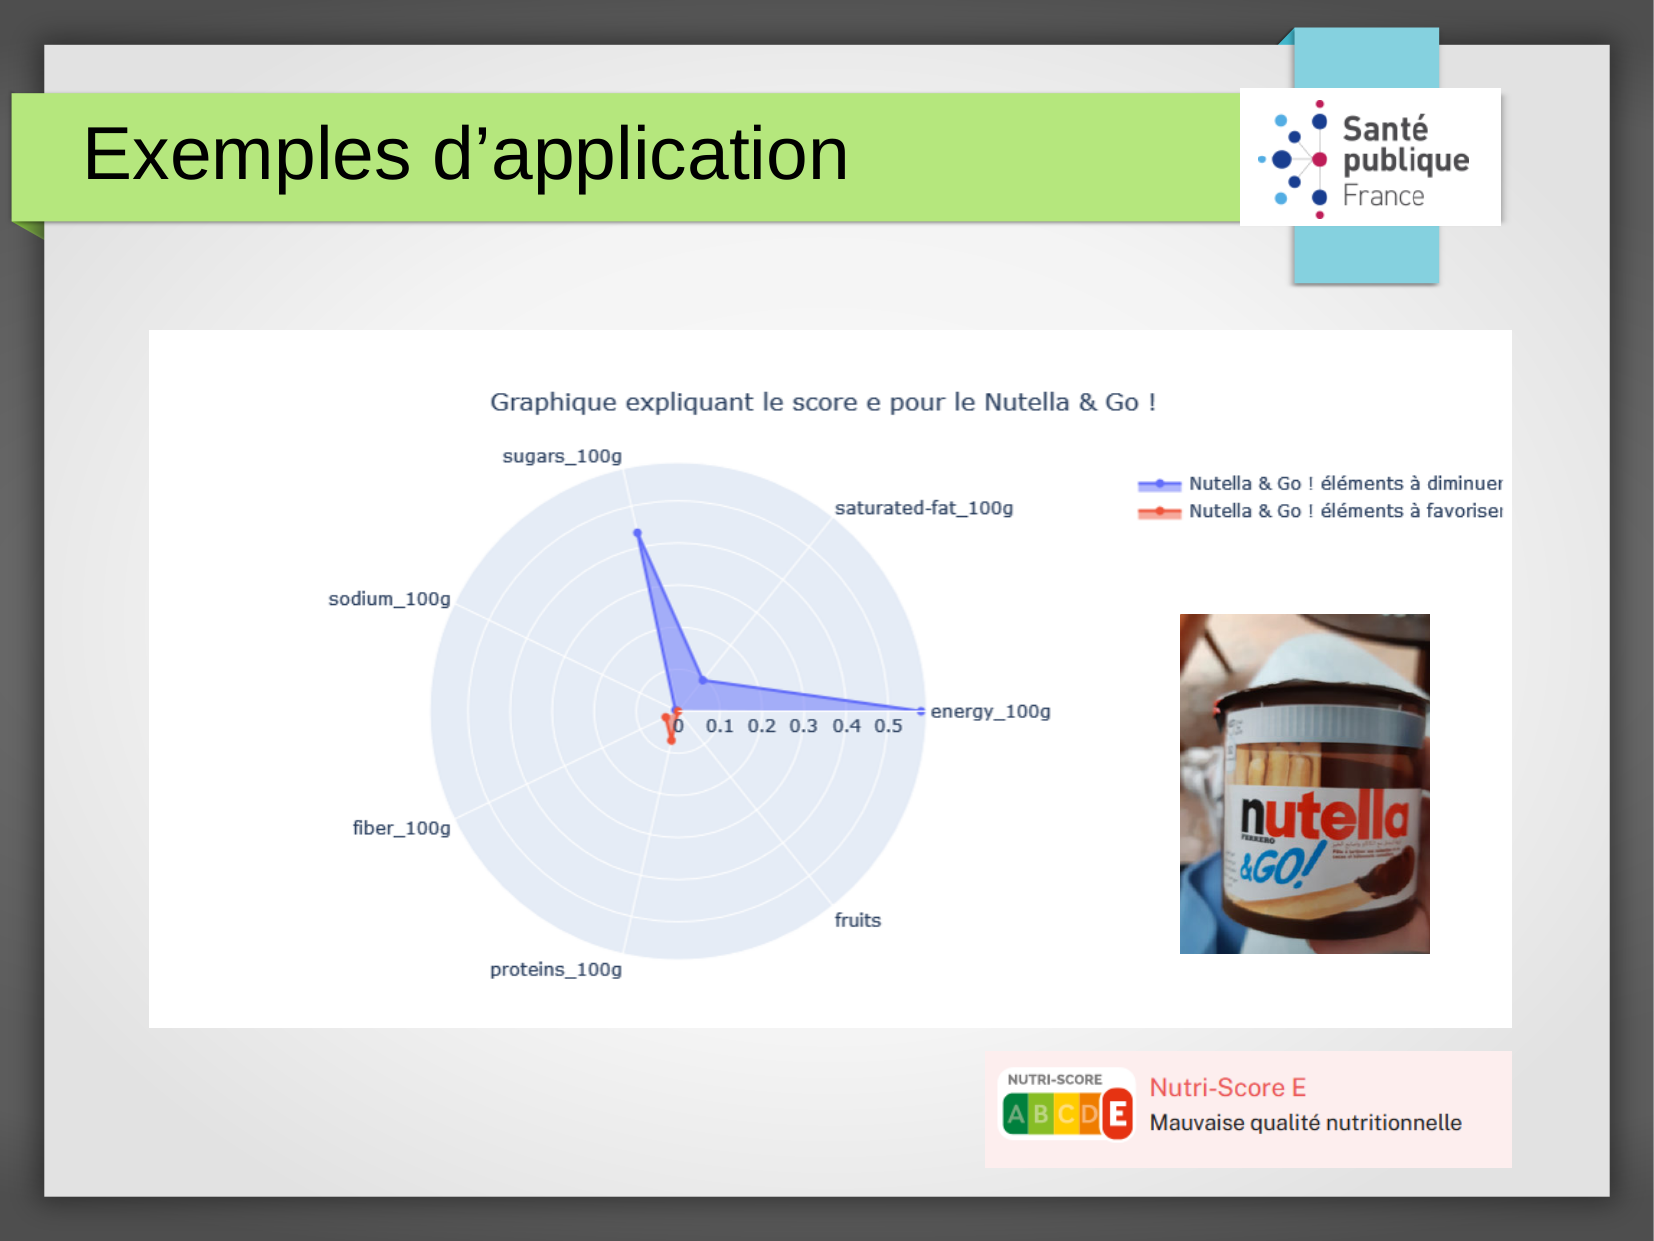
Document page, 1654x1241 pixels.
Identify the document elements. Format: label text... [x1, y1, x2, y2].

picture [0, 0, 1654, 1241]
title Exemples d’application [82, 94, 1240, 213]
